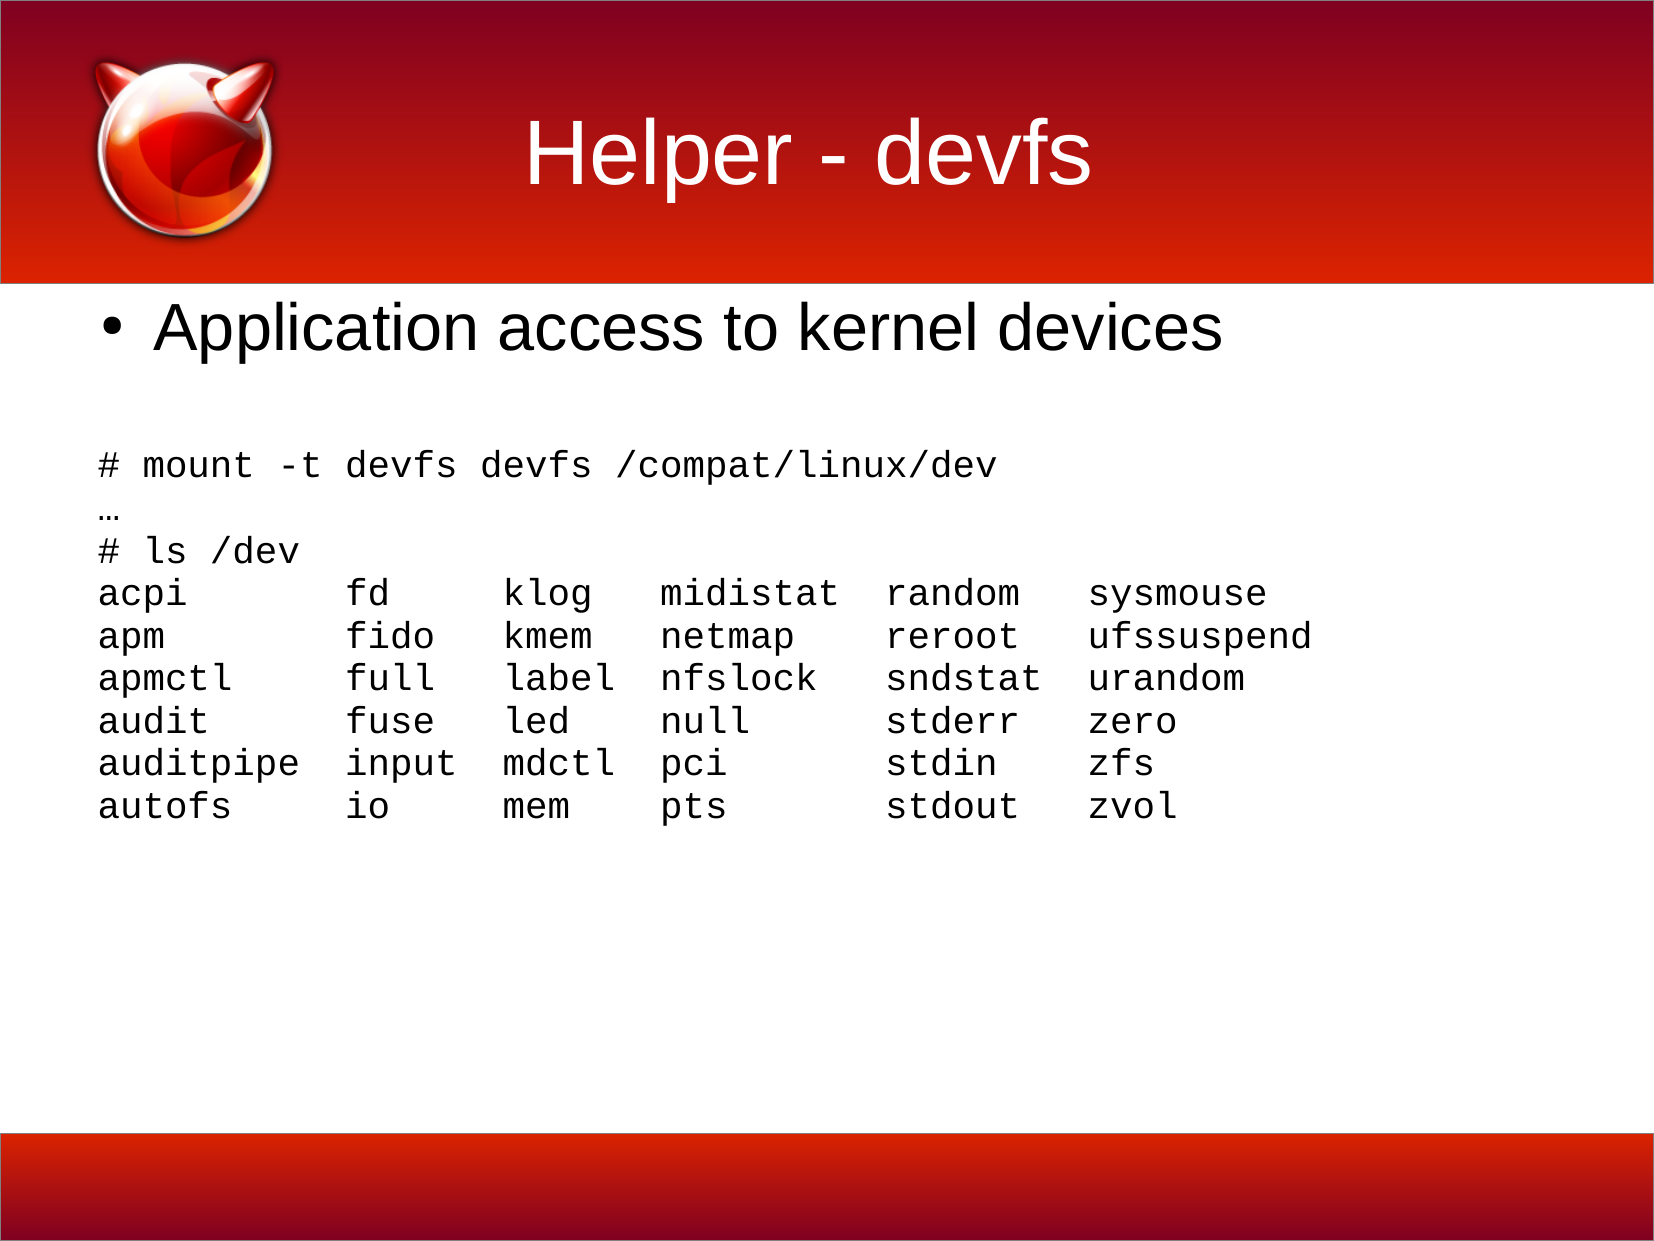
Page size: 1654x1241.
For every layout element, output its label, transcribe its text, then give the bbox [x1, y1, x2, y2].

text_box # mount -t devfs devfs /compat/linux/dev … # ls /dev acpi fd klog midistat random sysmouse apm fido kmem netmap reroot ufssuspend apmctl full label nfslock sndstat urandom audit fuse led null stderr zero auditpipe input mdctl pci stdin zfs autofs io mem pts stdout zvol [82, 439, 1560, 1099]
list Application access to kernel devices [82, 290, 1538, 439]
title Helper - devfs [82, 49, 1536, 257]
